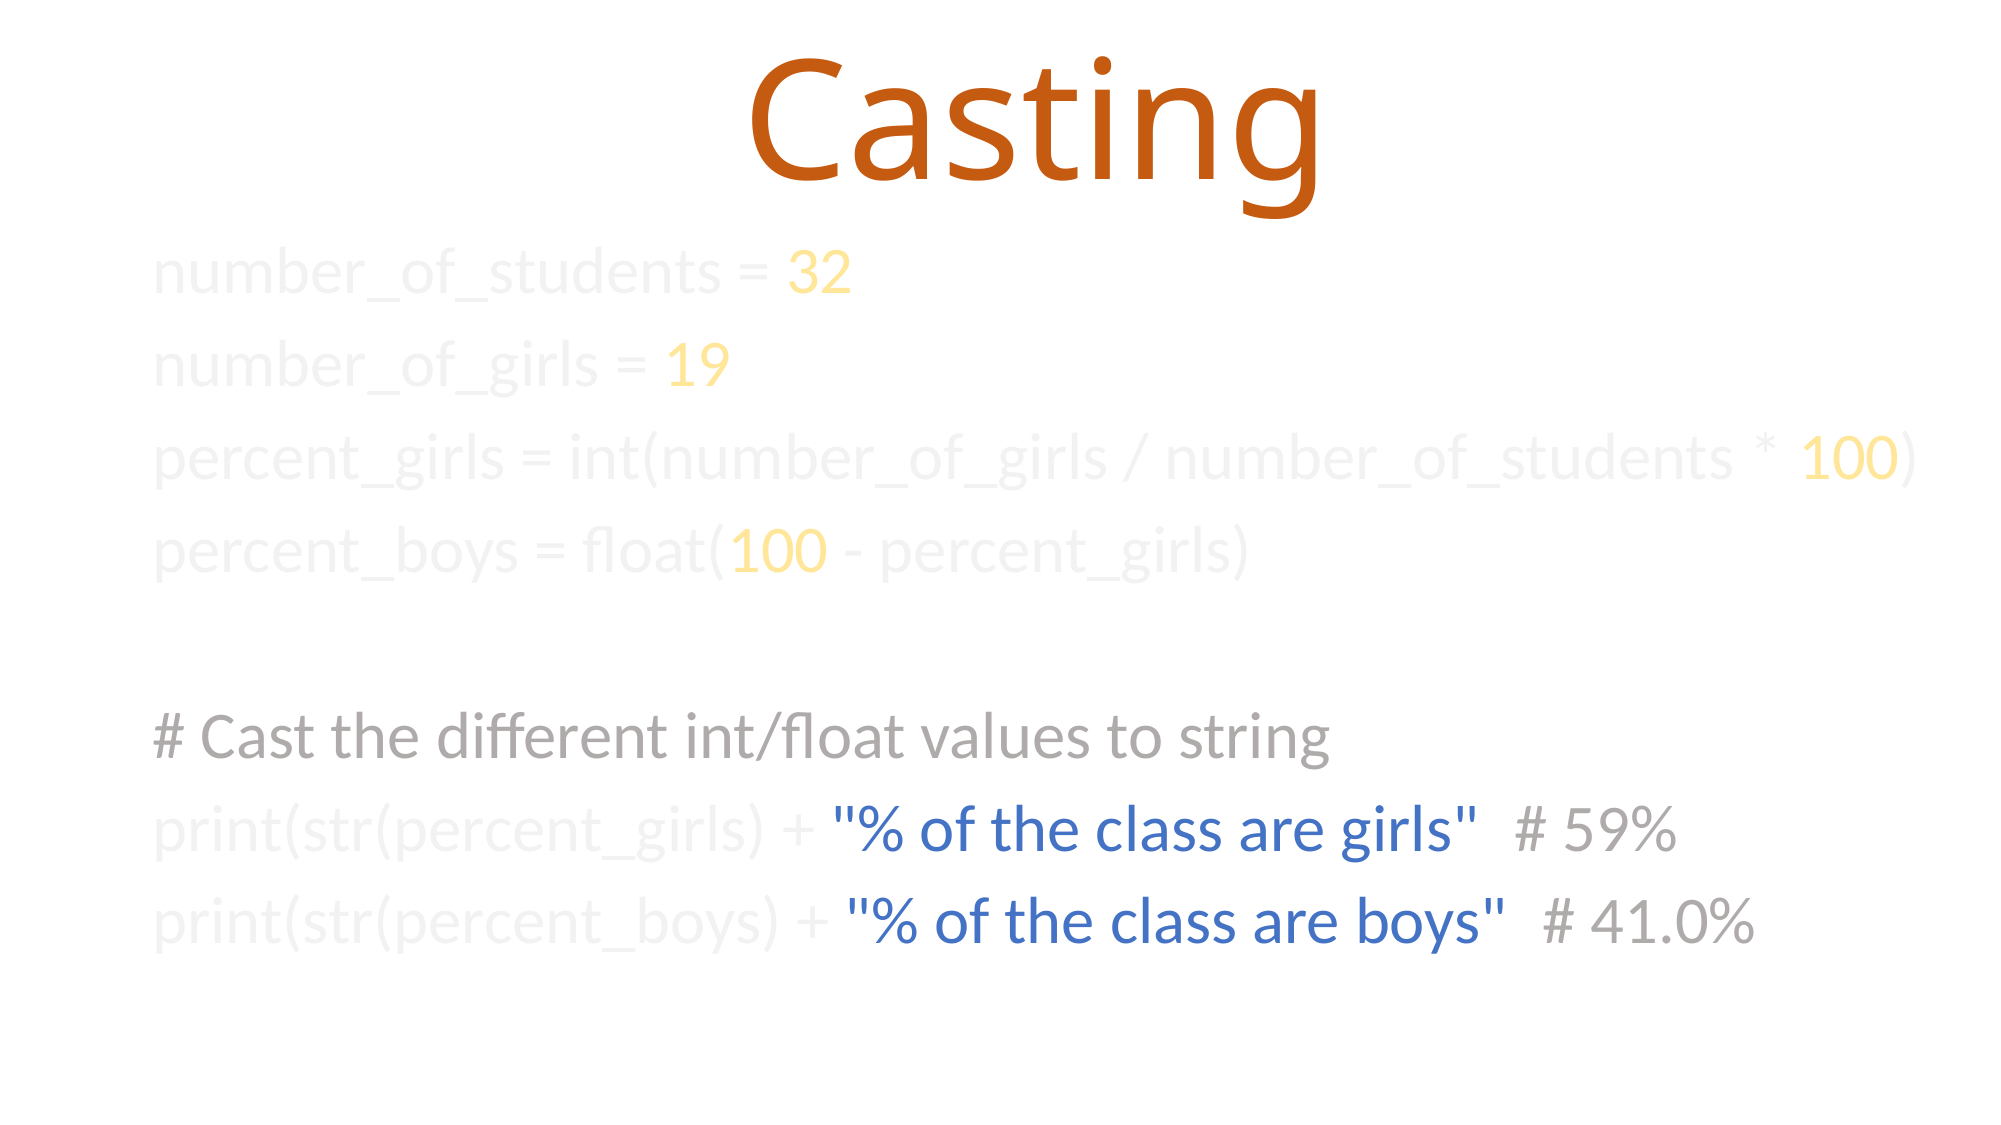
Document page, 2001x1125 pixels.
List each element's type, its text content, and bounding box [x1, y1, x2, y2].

list Casting number_of_students = 32 number_of_girls = 19 percent_girls = int(number_of_girls / number_of_students * 100) percent_boys = float(100 - percent_girls) # Cast the different int/float values to string print(str(percent_girls) + "% of the class are girls") # 59% print(str(percent_boys) + "% of the class are boys") # 41.0% [137, 27, 1957, 1066]
